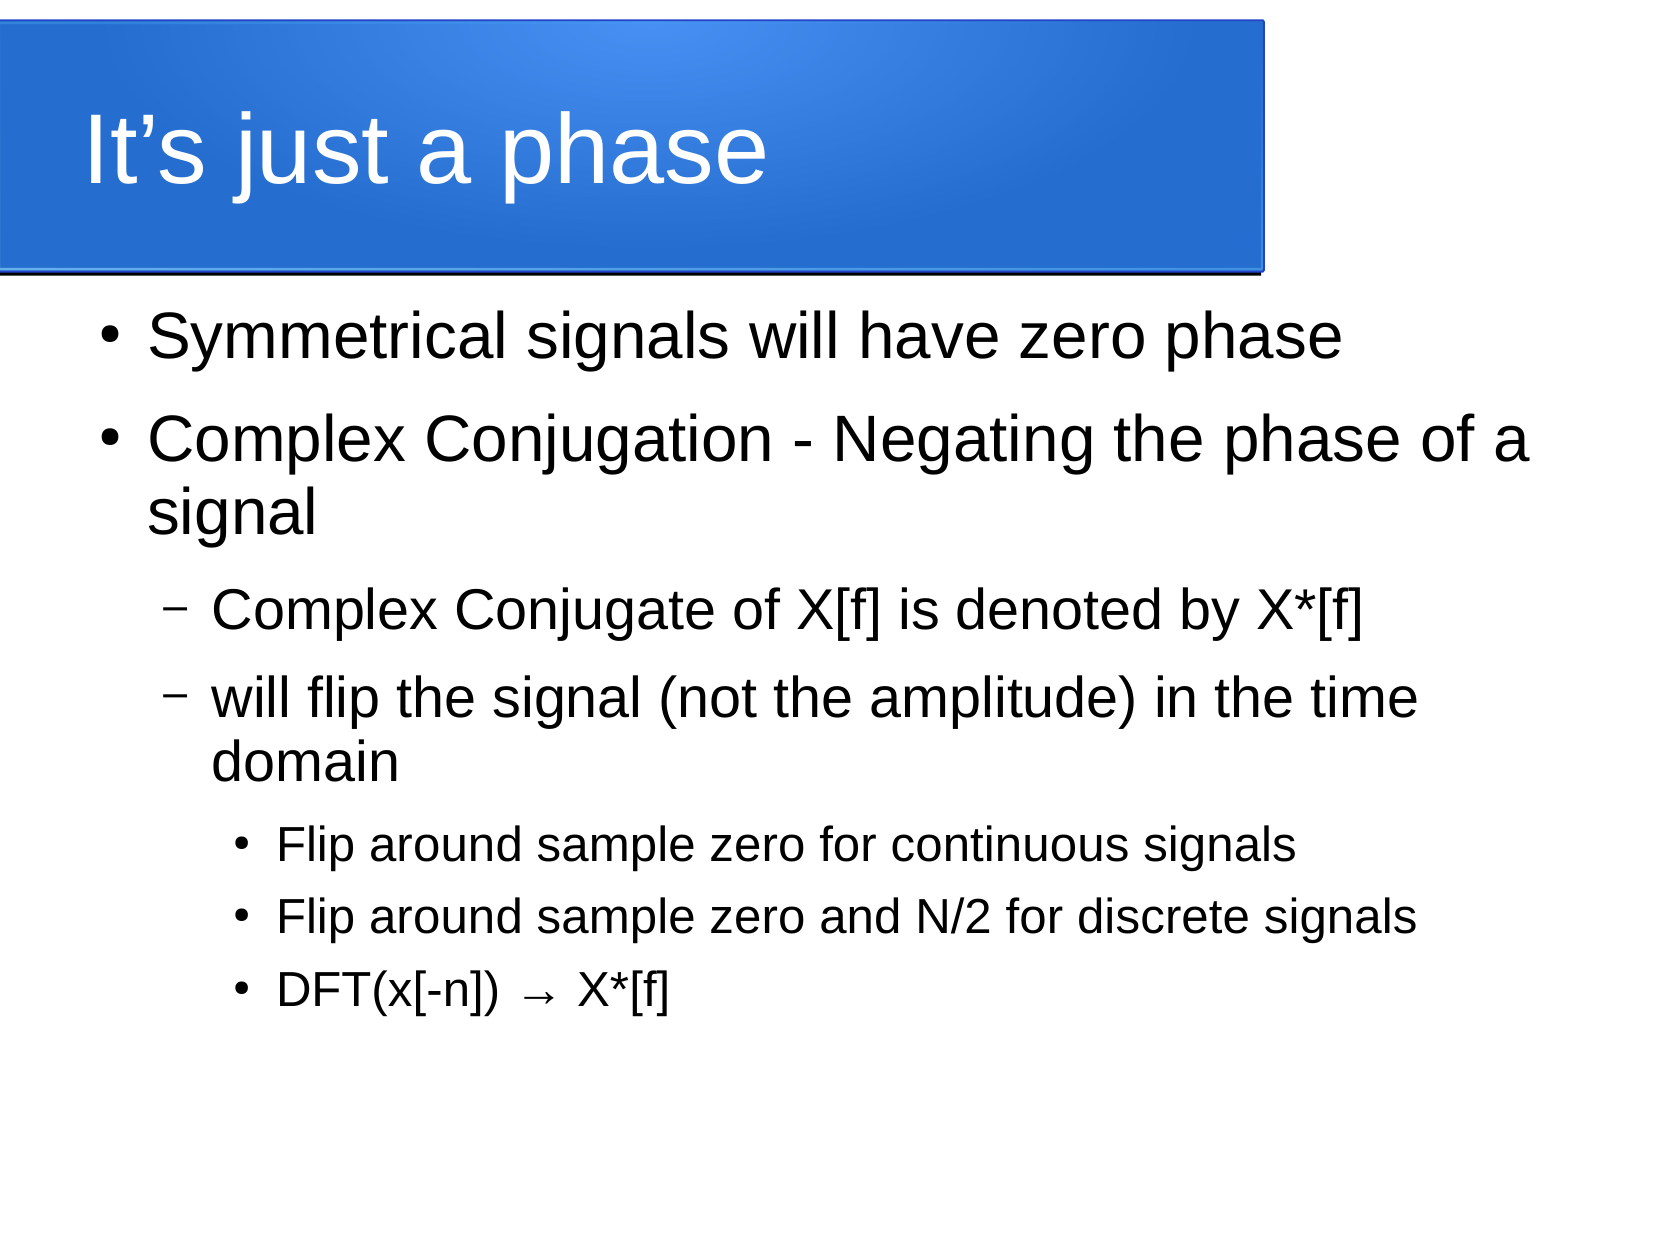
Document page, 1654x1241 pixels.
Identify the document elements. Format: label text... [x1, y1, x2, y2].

list Symmetrical signals will have zero phase Complex Conjugation - Negating the phase of a signal Complex Conjugate of X[f] is denoted by X*[f] will flip the signal (not the amplitude) in the time domain Flip around sample zero for continuous signals Flip around sample zero and N/2 for discrete signals DFT(x[-n]) → X*[f] [82, 299, 1571, 1019]
title It’s just a phase [82, 47, 1235, 252]
